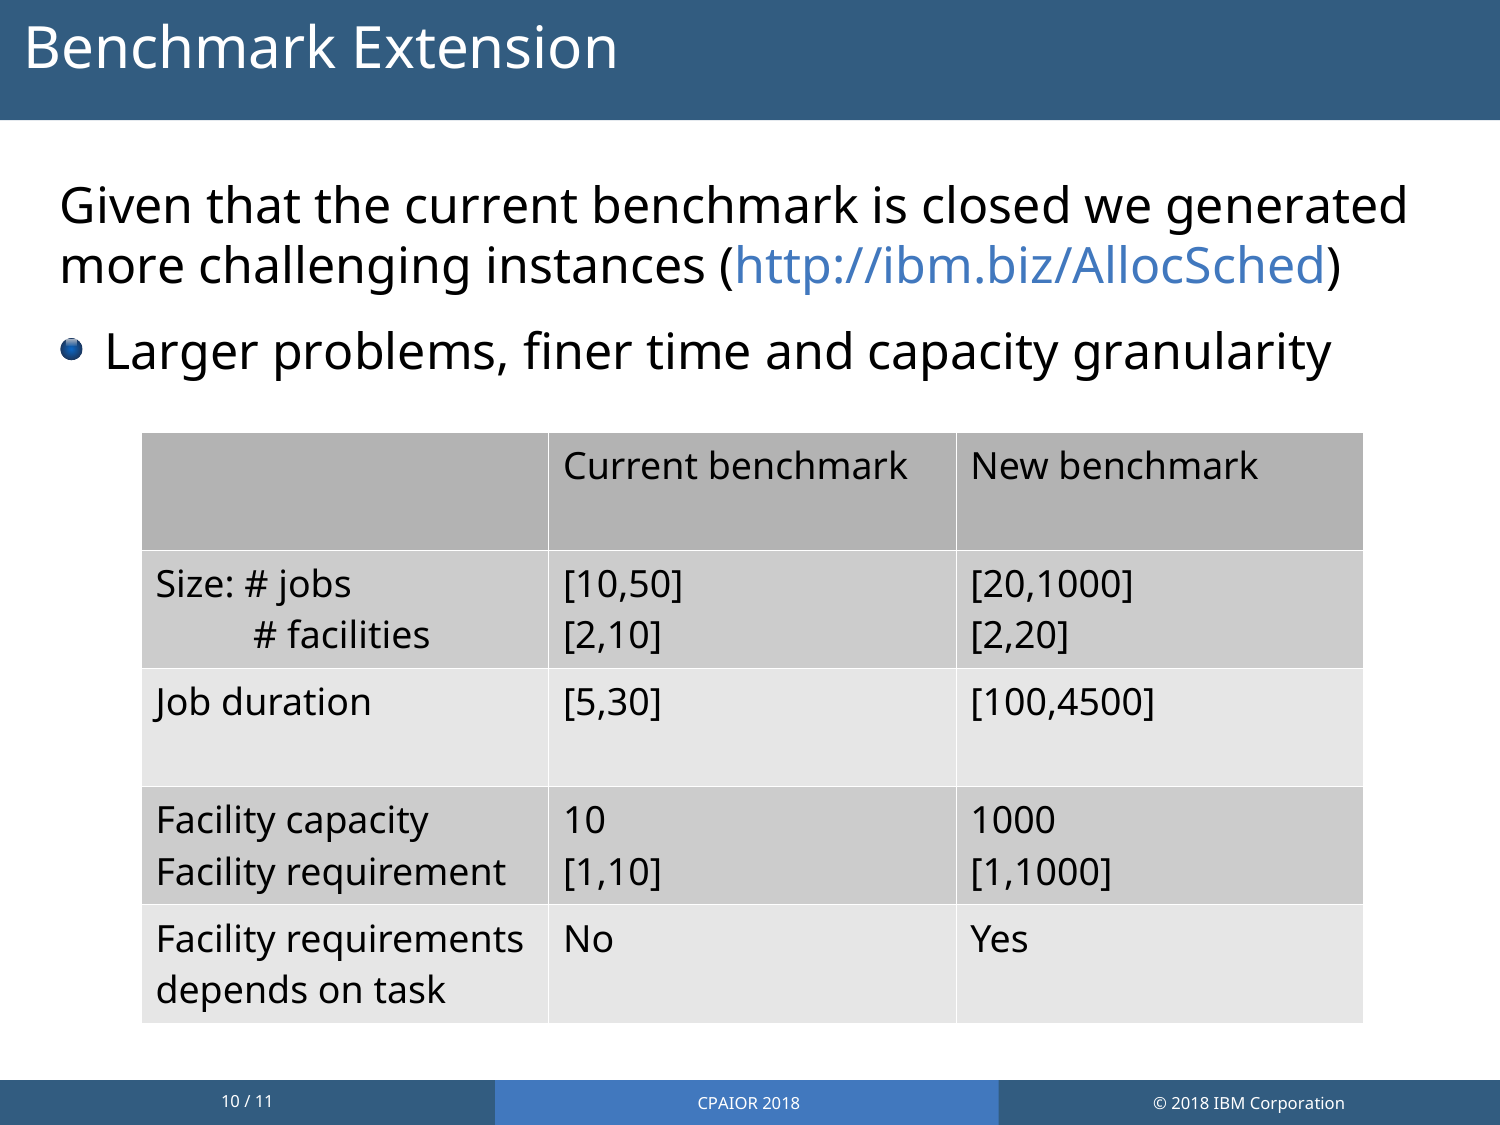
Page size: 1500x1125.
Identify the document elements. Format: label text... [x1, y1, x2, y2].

table_header [142, 433, 548, 550]
table_cell Job duration [142, 669, 548, 786]
table_header New benchmark [957, 433, 1363, 550]
table_cell Size: # jobs # facilities [142, 551, 548, 668]
table_cell [5,30] [549, 669, 956, 786]
title Benchmark Extension [0, 0, 1500, 121]
table_cell Yes [957, 905, 1363, 1023]
table_cell No [549, 905, 956, 1023]
table_header Current benchmark [549, 433, 956, 550]
table_cell 10 [1,10] [549, 787, 956, 904]
table_cell [10,50] [2,10] [549, 551, 956, 668]
table_cell [100,4500] [957, 669, 1363, 786]
table_cell Facility capacity Facility requirement [142, 787, 548, 904]
table_cell 1000 [1,1000] [957, 787, 1363, 904]
table_cell Facility requirements depends on task [142, 905, 548, 1023]
list Given that the current benchmark is closed we generated more challenging instances (http://ibm.biz/AllocSched) Larger problems, finer time and capacity granularity [45, 165, 1441, 387]
table_cell [20,1000] [2,20] [957, 551, 1363, 668]
